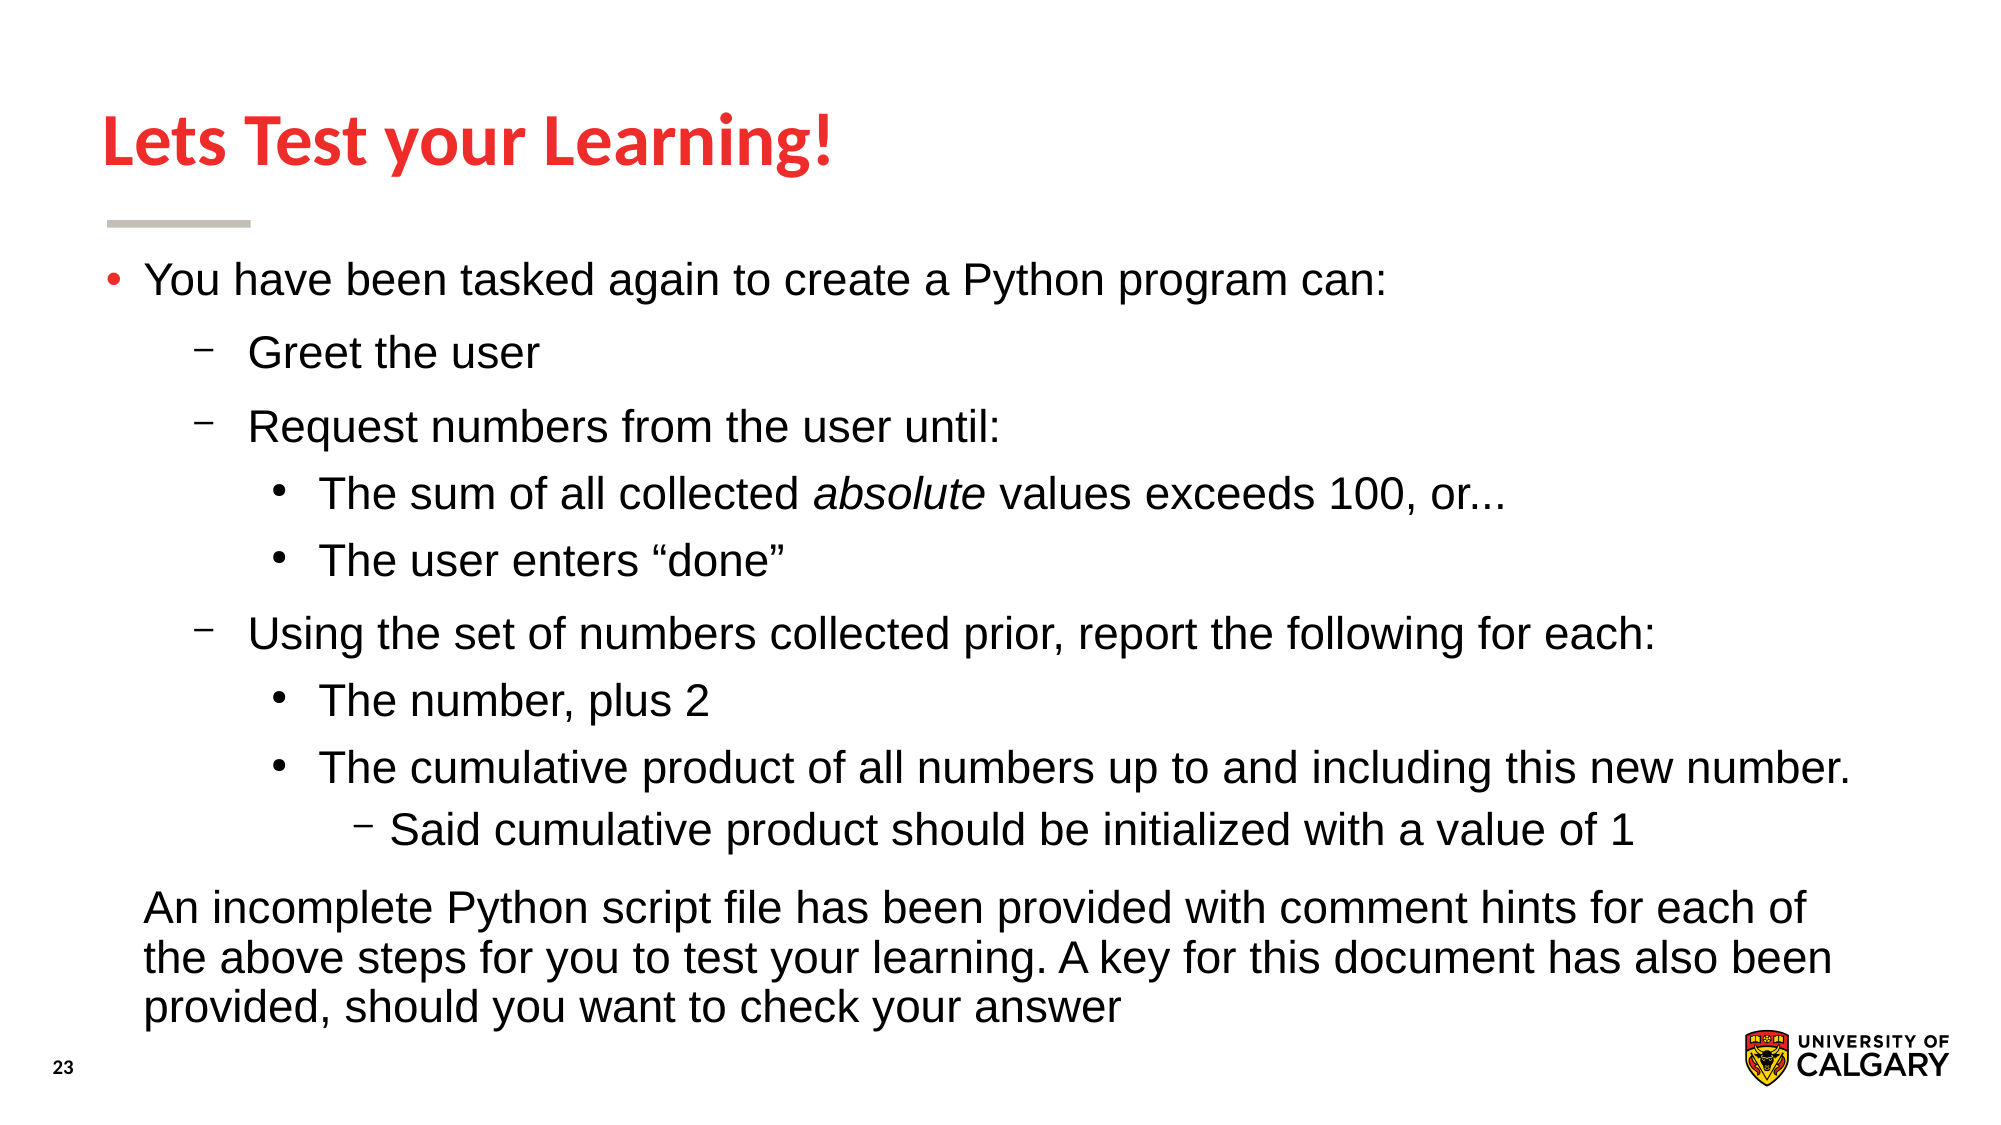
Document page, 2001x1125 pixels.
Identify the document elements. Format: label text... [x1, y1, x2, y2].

picture [1722, 1012, 1972, 1099]
title Lets Test your Learning! [87, 60, 1774, 222]
list You have been tasked again to create a Python program can: Greet the user Request numbers from the user until: The sum of all collected absolute values exceeds 100, or... The user enters “done” Using the set of numbers collected prior, report the following for each: The number, plus 2 The cumulative product of all numbers up to and including this new number. Said cumulative product should be initialized with a value of 1 An incomplete Python script file has been provided with comment hints for each of the above steps for you to test your learning. A key for this document has also been provided, should you want to check your answer [91, 249, 1892, 959]
